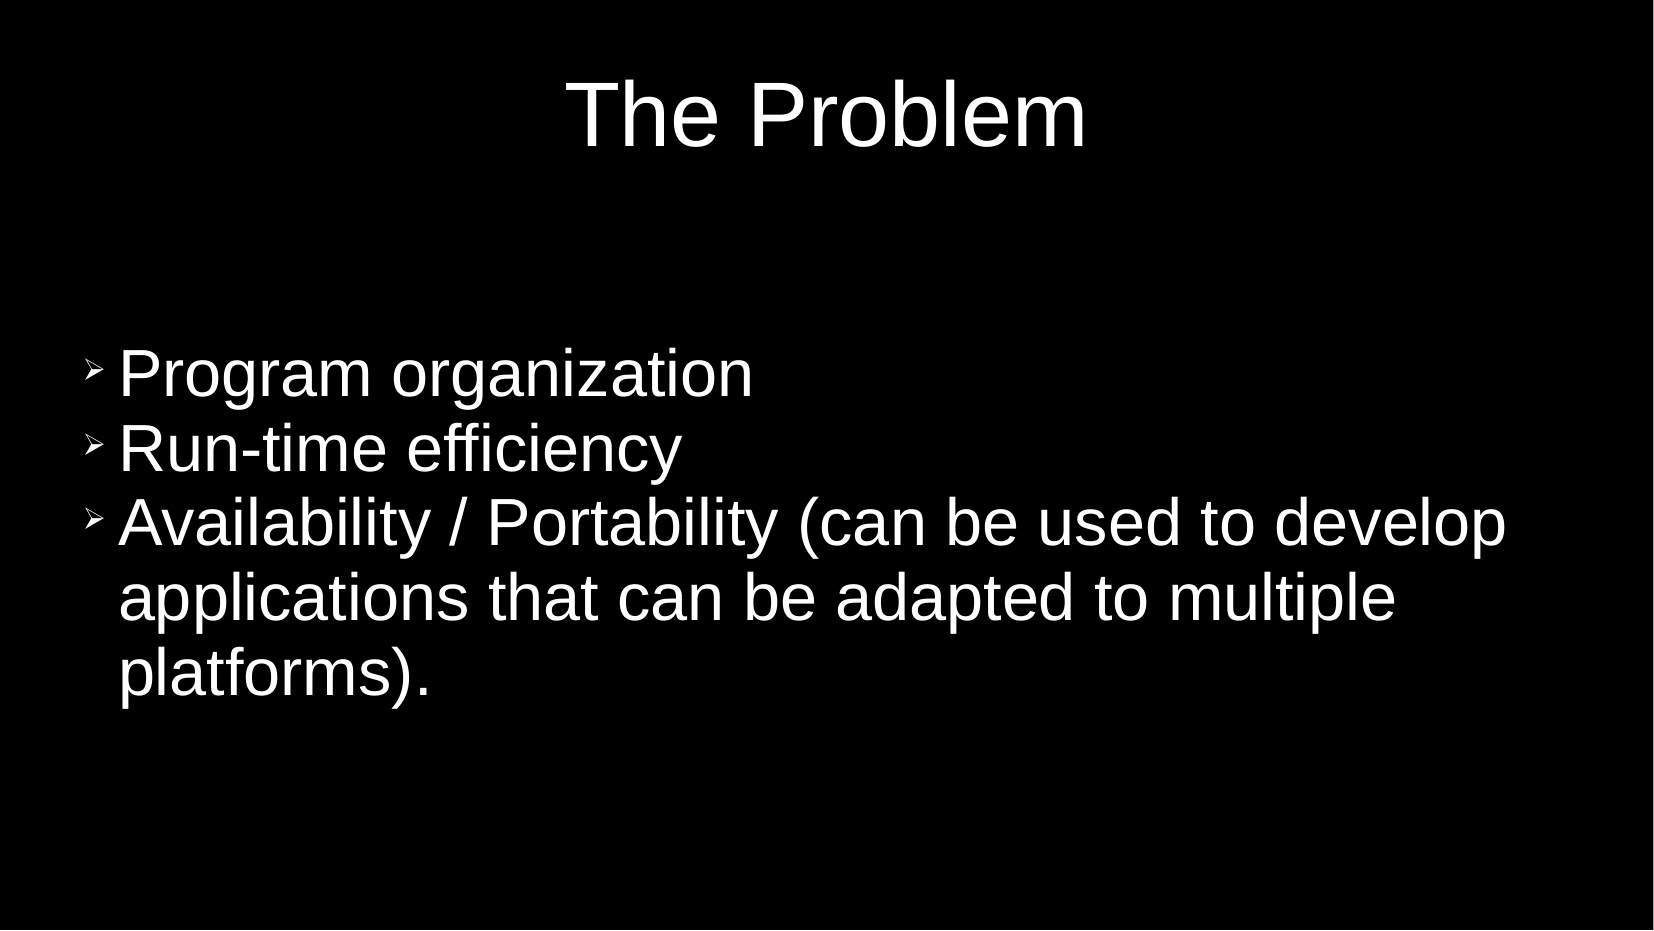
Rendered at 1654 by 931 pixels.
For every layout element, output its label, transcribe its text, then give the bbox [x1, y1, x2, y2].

subtitle Program organization Run-time efficiency Availability / Portability (can be used to develop applications that can be adapted to multiple platforms). [82, 253, 1571, 793]
title The Problem [82, 37, 1571, 193]
